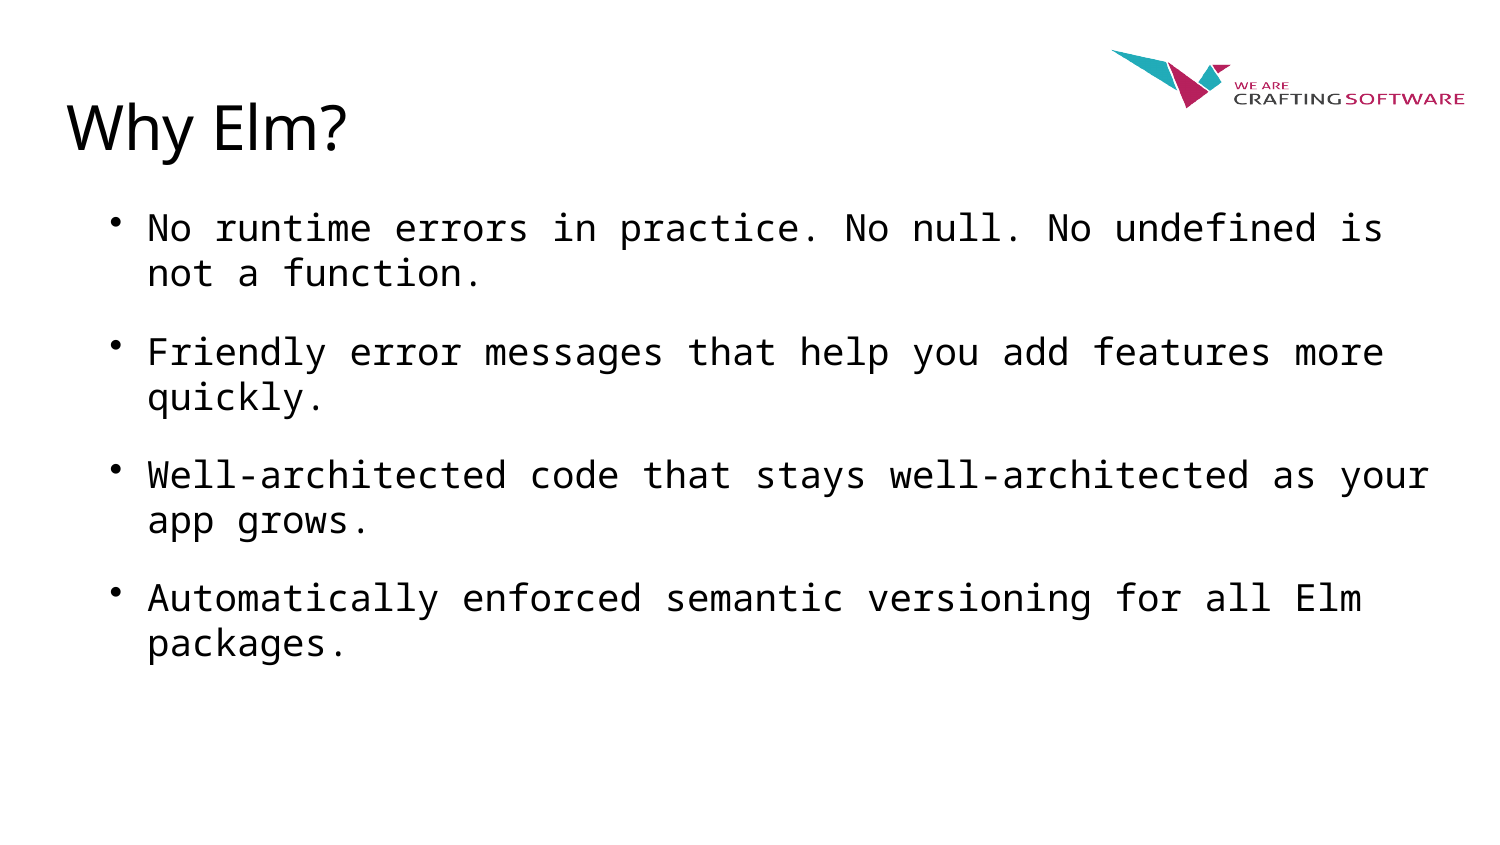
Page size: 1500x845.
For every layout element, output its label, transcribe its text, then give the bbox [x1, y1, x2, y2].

list No runtime errors in practice. No null. No undefined is not a function. Friendly error messages that help you add features more quickly. Well-architected code that stays well-architected as your app grows. Automatically enforced semantic versioning for all Elm packages. [57, 189, 1455, 751]
picture [1094, 0, 1481, 163]
title Why Elm? [51, 73, 1449, 168]
